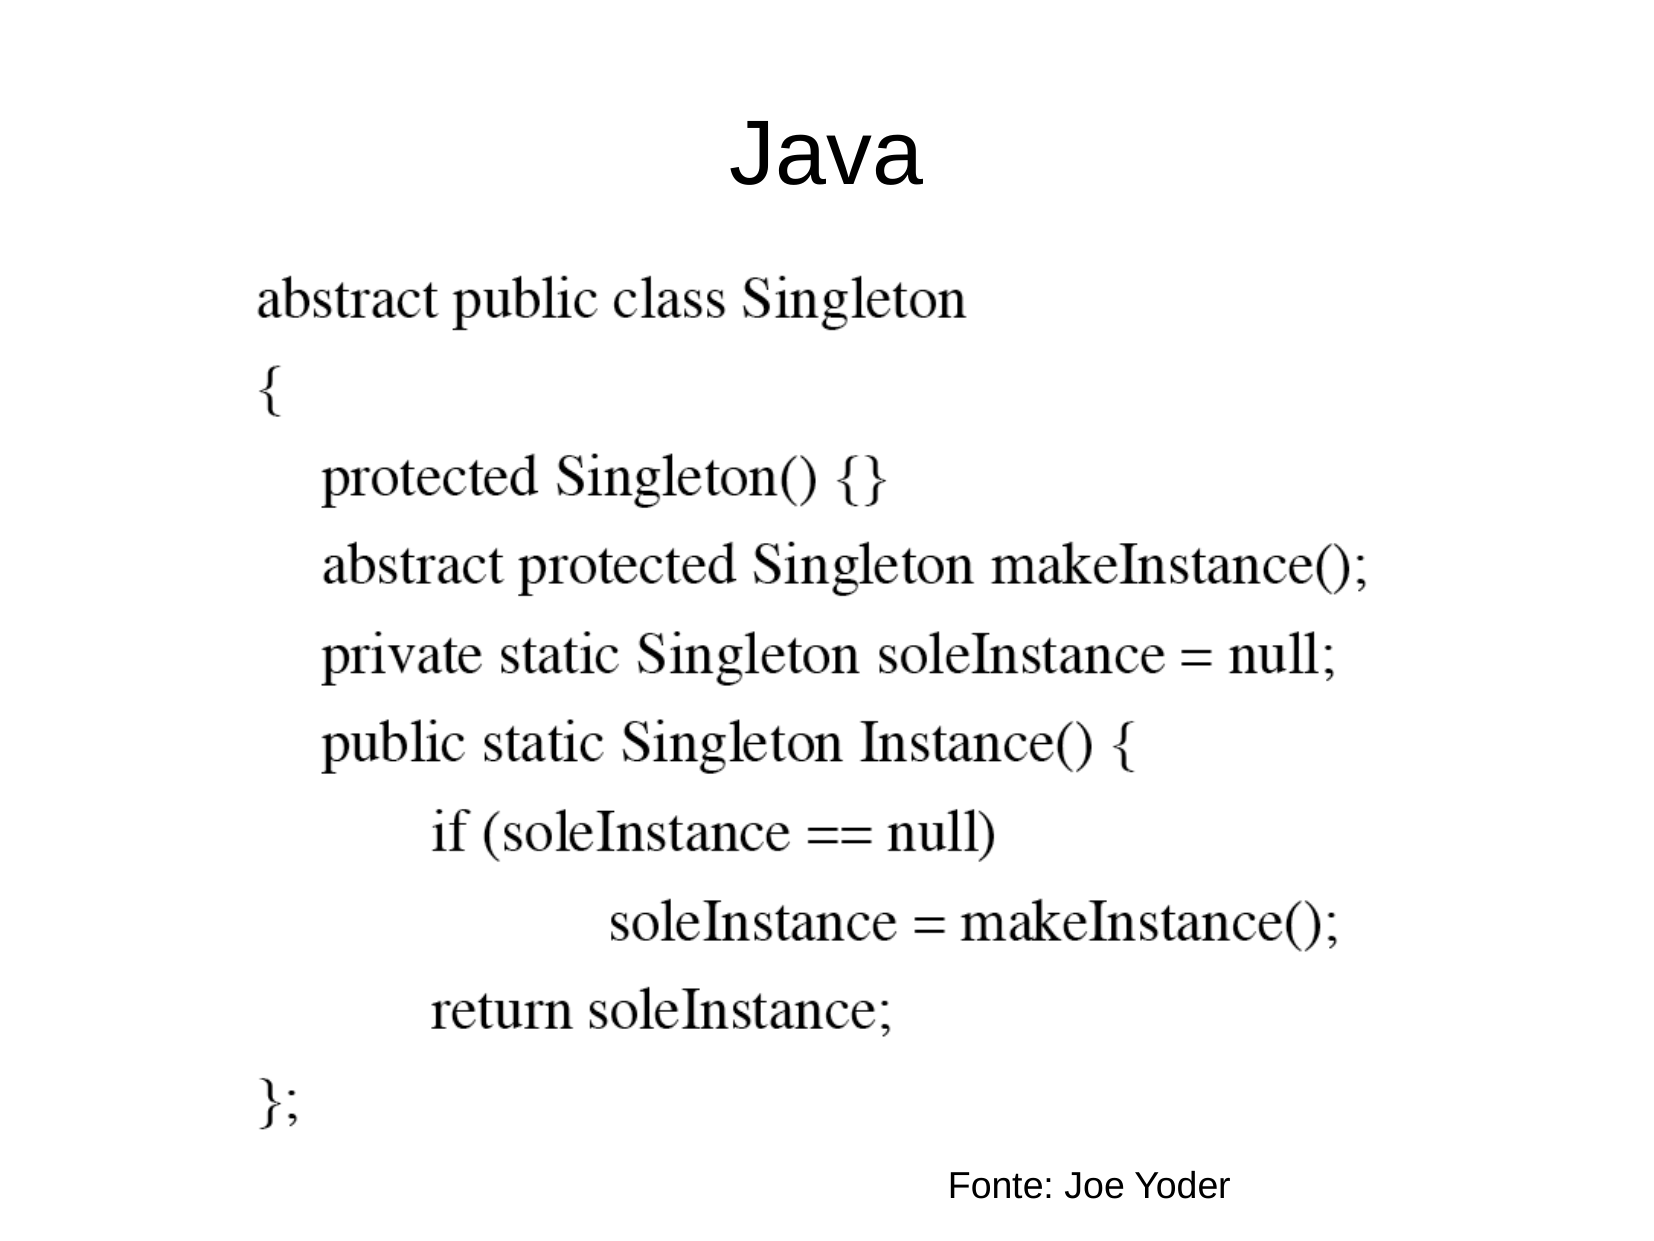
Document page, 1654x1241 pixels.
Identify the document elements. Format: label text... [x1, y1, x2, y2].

text_box Fonte: Joe Yoder [933, 1157, 1619, 1241]
title Java [82, 49, 1571, 257]
picture [177, 236, 1418, 1182]
